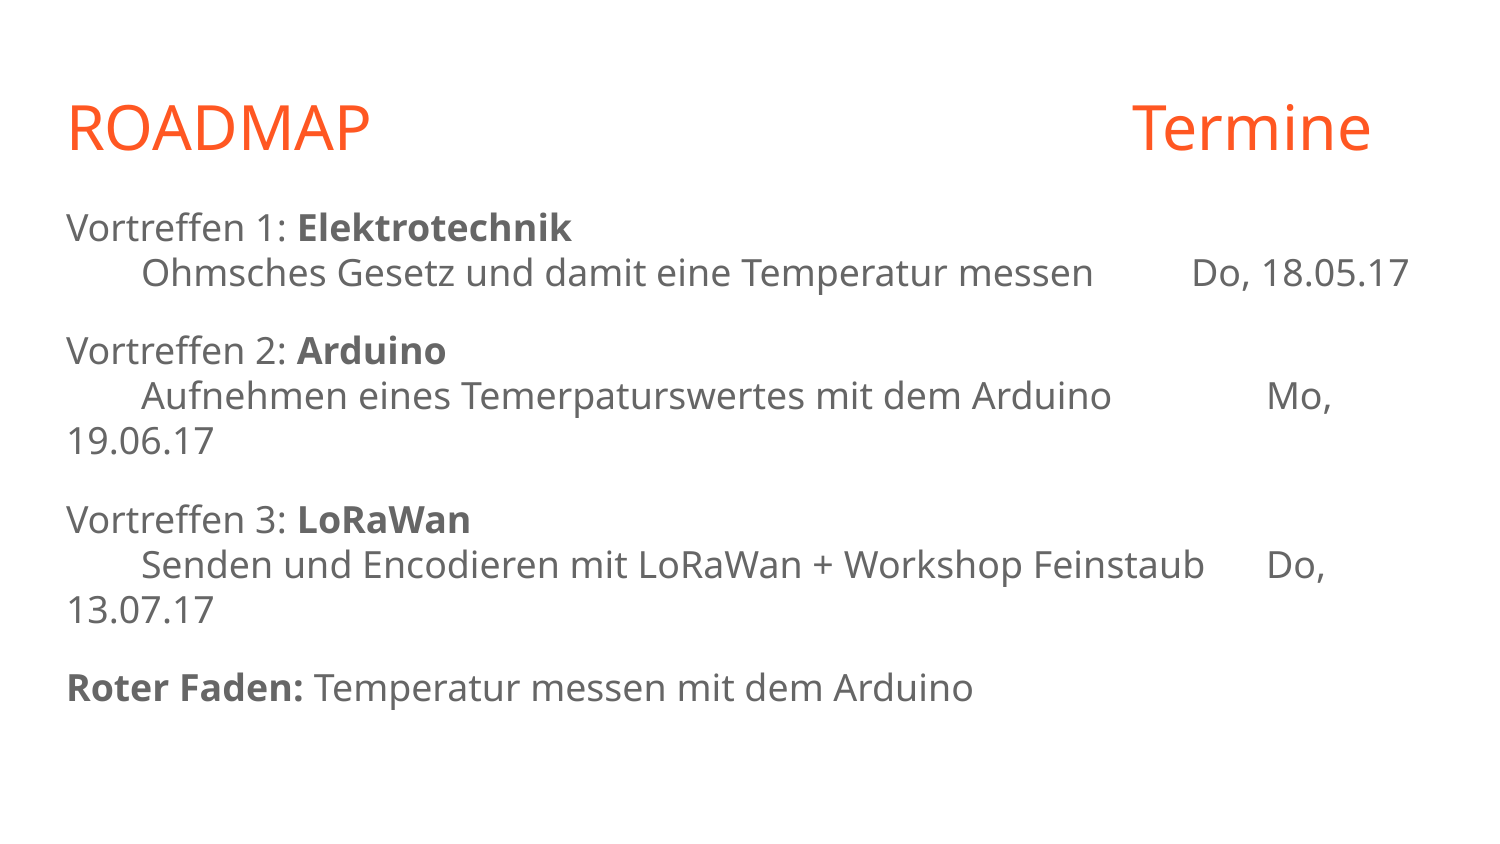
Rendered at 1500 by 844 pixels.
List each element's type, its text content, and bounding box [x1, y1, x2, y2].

list Vortreffen 1: Elektrotechnik Ohmsches Gesetz und damit eine Temperatur messen Do, 18.05.17 Vortreffen 2: Arduino Aufnehmen eines Temerpaturswertes mit dem Arduino Mo, 19.06.17 Vortreffen 3: LoRaWan Senden und Encodieren mit LoRaWan + Workshop Feinstaub Do, 13.07.17 Roter Faden: Temperatur messen mit dem Arduino [51, 189, 1449, 750]
title ROADMAP Termine [51, 72, 1449, 167]
